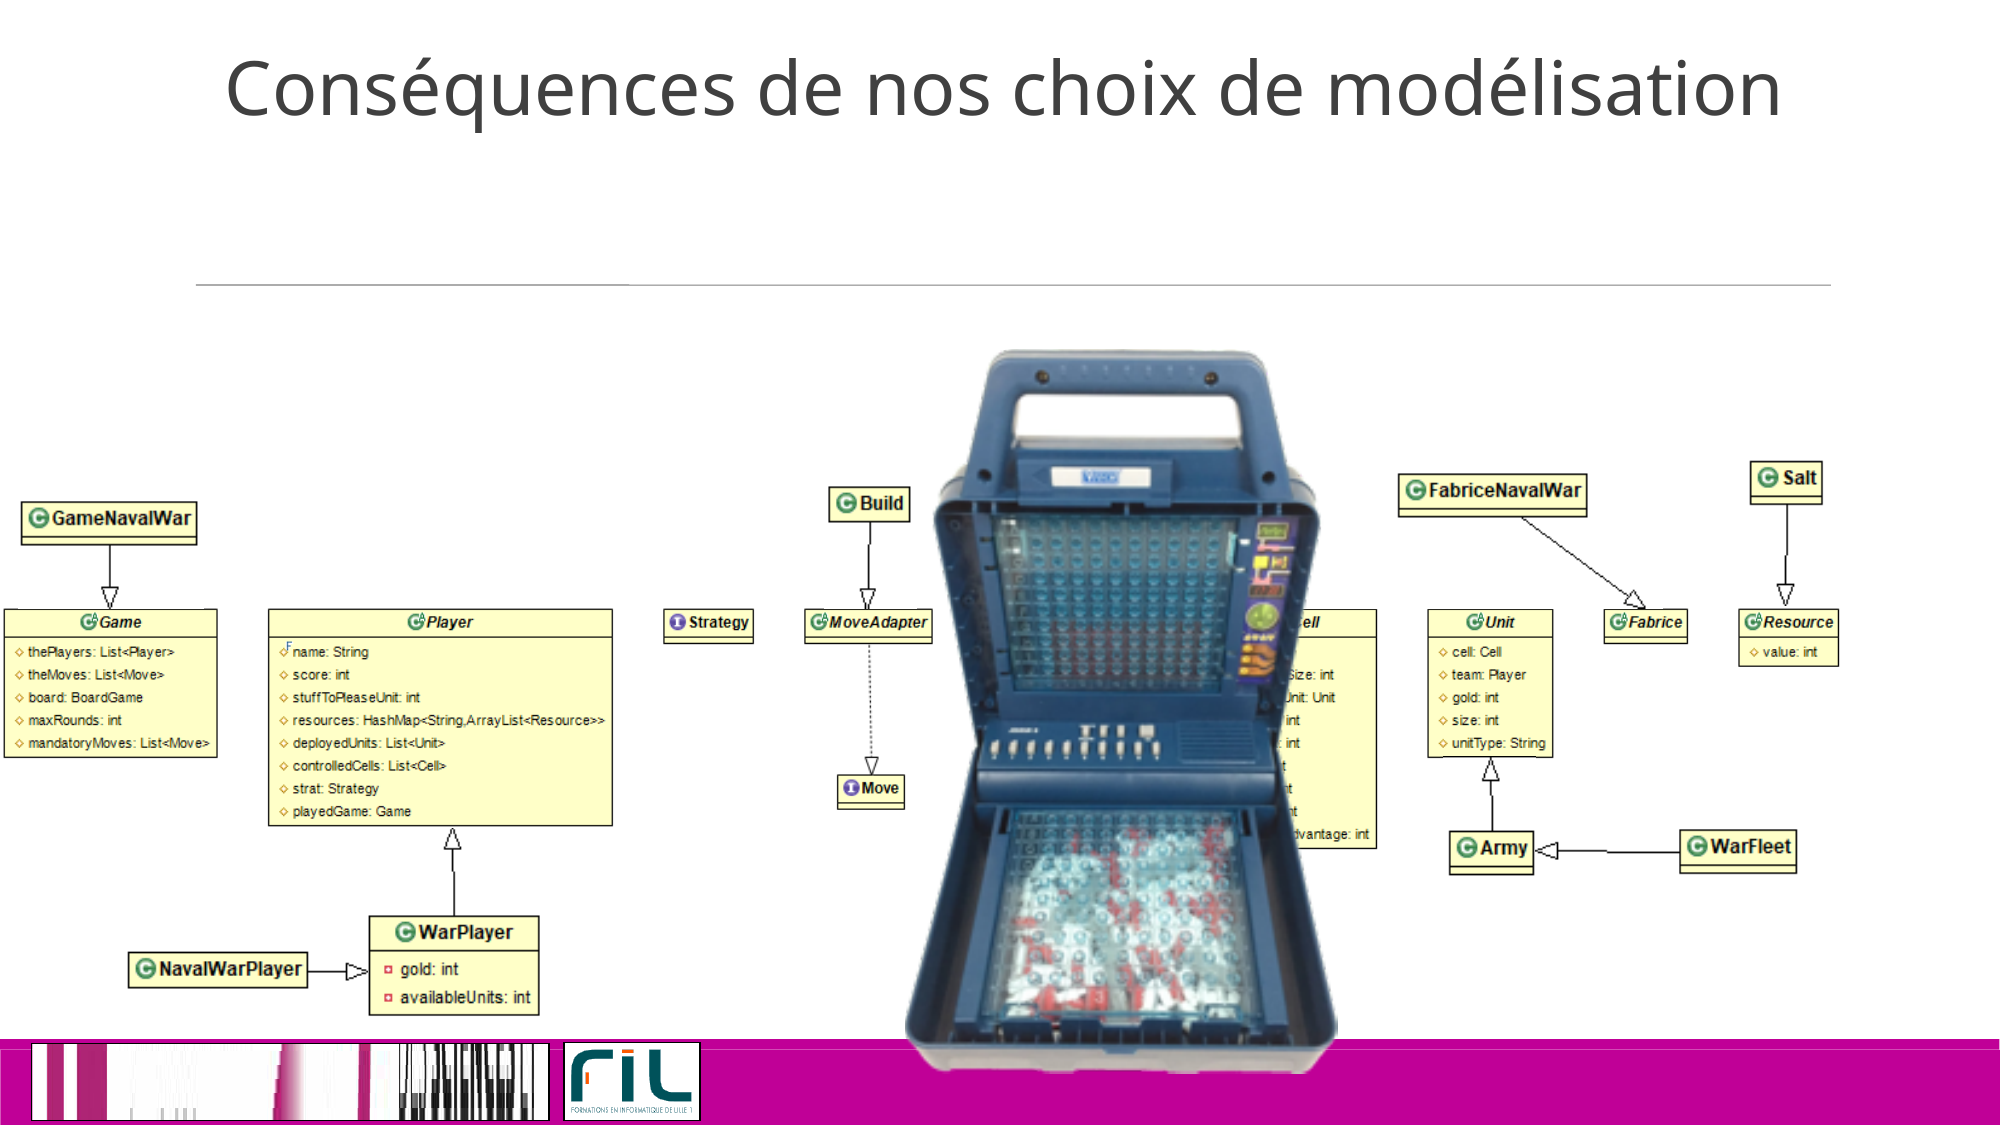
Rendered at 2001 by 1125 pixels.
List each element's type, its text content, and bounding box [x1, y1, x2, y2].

title Conséquences de nos choix de modélisation [180, 47, 1831, 286]
picture [32, 1044, 549, 1120]
picture [0, 349, 1843, 1074]
picture [564, 1043, 699, 1120]
